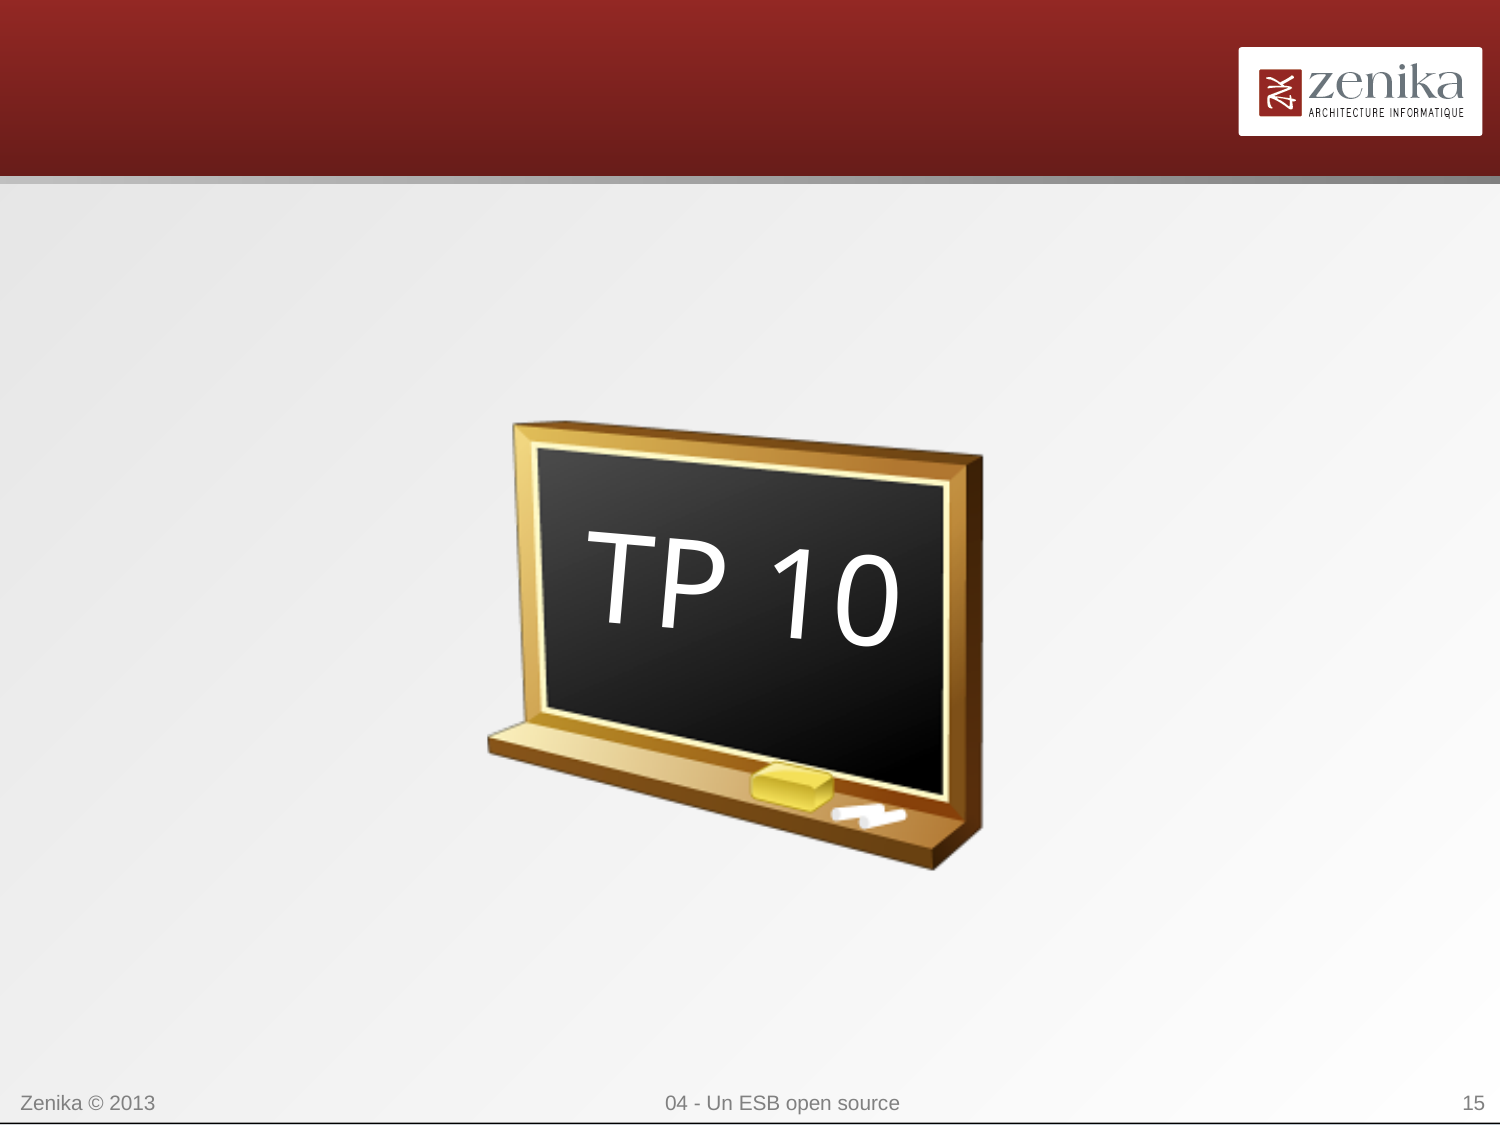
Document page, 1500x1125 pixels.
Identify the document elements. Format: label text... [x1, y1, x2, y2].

picture [484, 388, 1019, 923]
picture [1257, 58, 1464, 125]
text_box TP 10 [562, 489, 957, 696]
